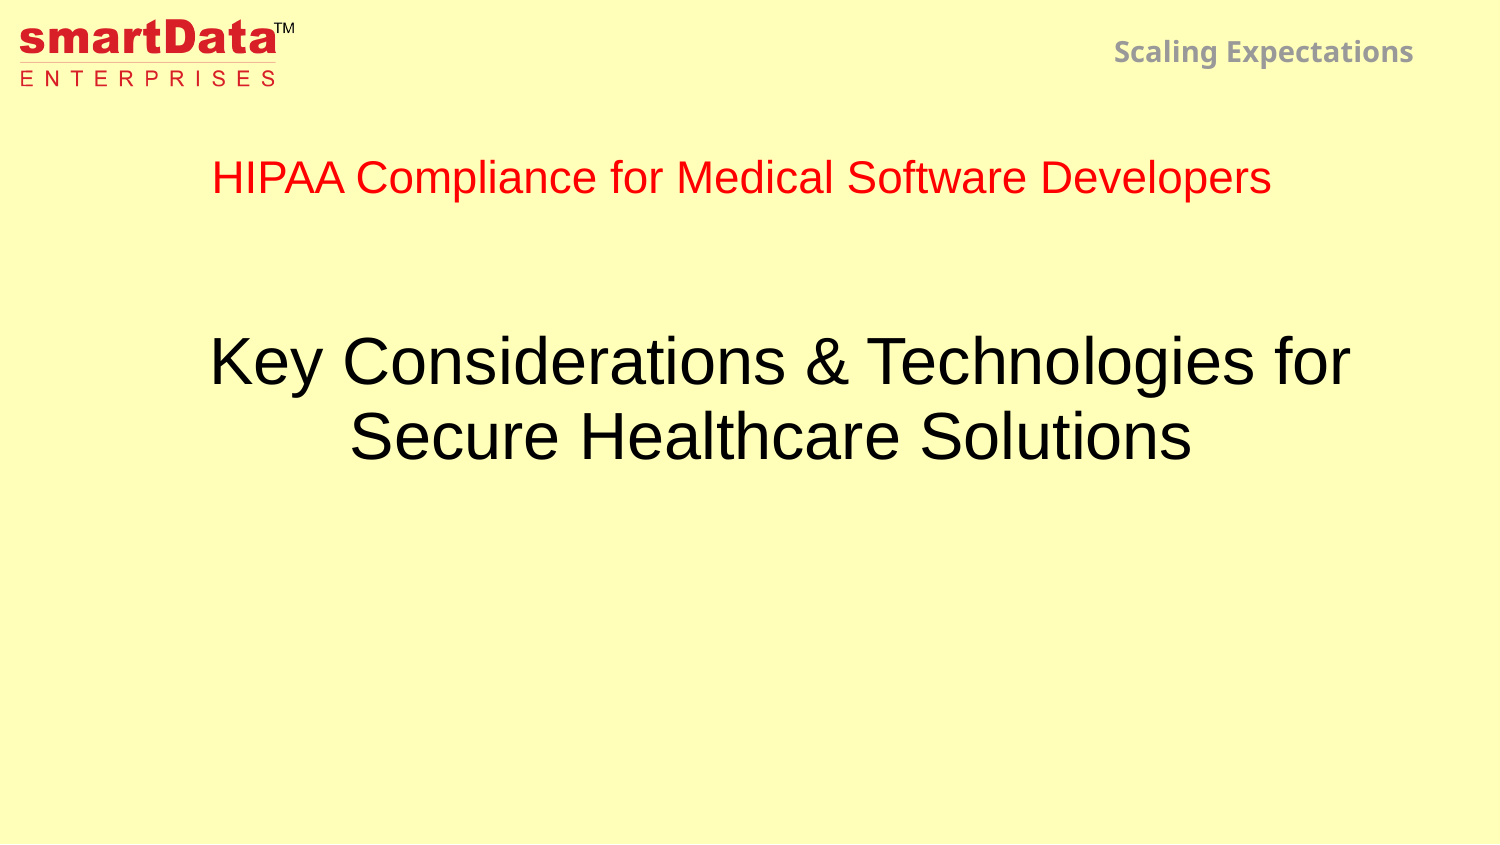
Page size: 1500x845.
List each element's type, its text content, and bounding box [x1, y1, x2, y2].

text_box Scaling Expectations [1039, 18, 1490, 94]
subtitle Key Considerations & Technologies for Secure Healthcare Solutions [96, 206, 1447, 591]
title HIPAA Compliance for Medical Software Developers [67, 107, 1418, 248]
picture [0, 18, 295, 108]
